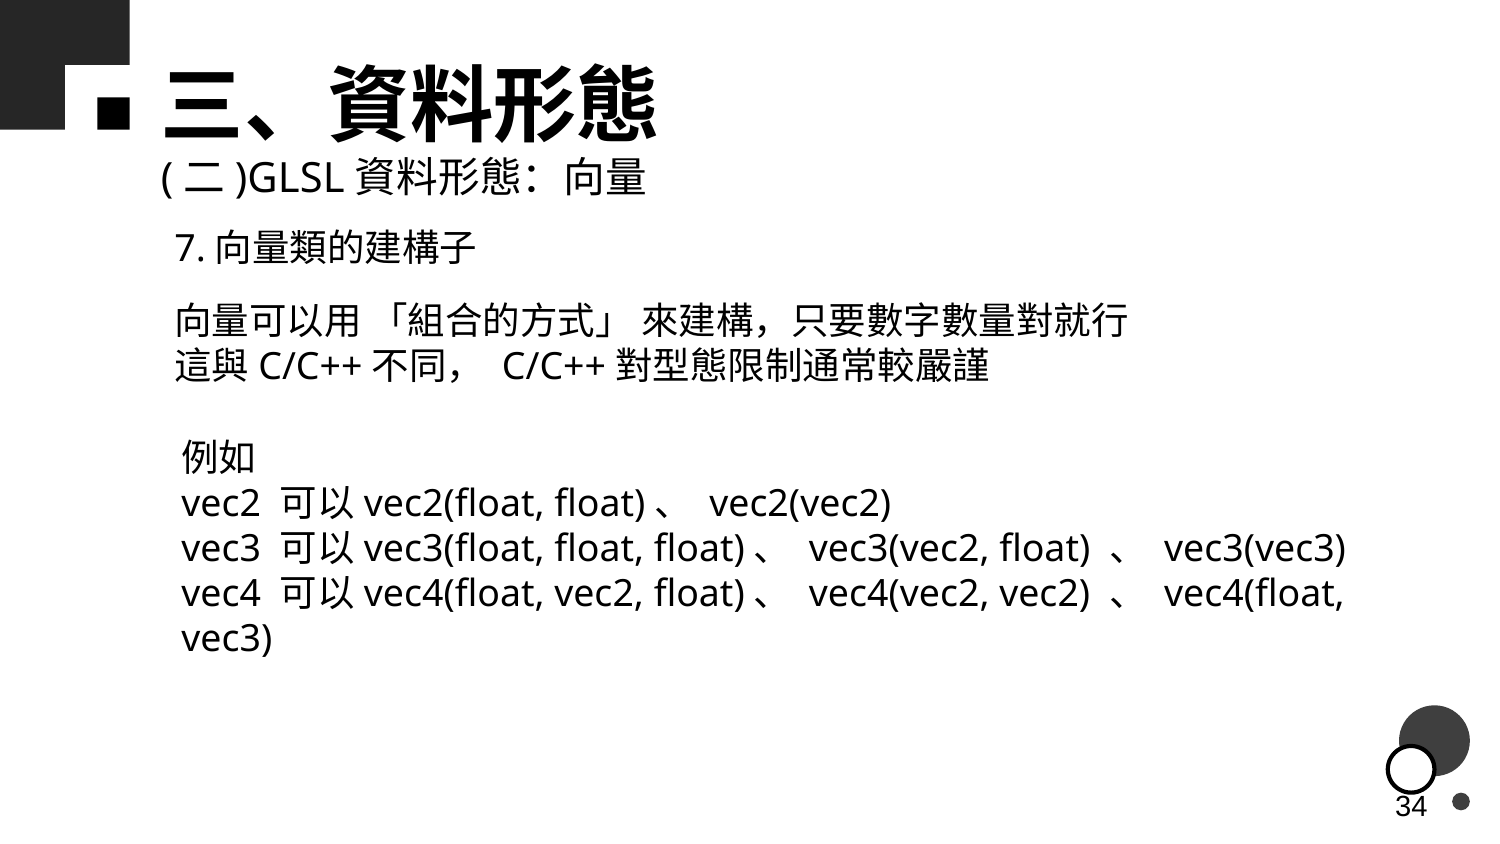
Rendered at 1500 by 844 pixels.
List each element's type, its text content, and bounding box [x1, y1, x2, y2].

text_box 7.向量類的建構子 [159, 216, 495, 277]
text_box [0, 0, 130, 130]
text_box (二)GLSL資料形態：向量 [145, 143, 693, 209]
text_box 向量可以用 「組合的方式」 來建構，只要數字數量對就行 這與C/C++不同， C/C++對型態限制通常較嚴謹 [159, 289, 1304, 395]
text_box [1452, 792, 1470, 811]
text_box 例如 vec2 可以vec2(float, float)、 vec2(vec2) vec3 可以vec3(float, float, float)、 vec3(vec2, float) 、 vec3(vec3) vec4 可以vec4(float, vec2, float)、 vec4(vec2, vec2) 、 vec4(float, vec3) [166, 426, 1453, 667]
text_box [97, 97, 130, 130]
slide_number <number> [1092, 782, 1443, 827]
title 三、資料形態 [145, 32, 845, 173]
text_box [1387, 705, 1470, 782]
